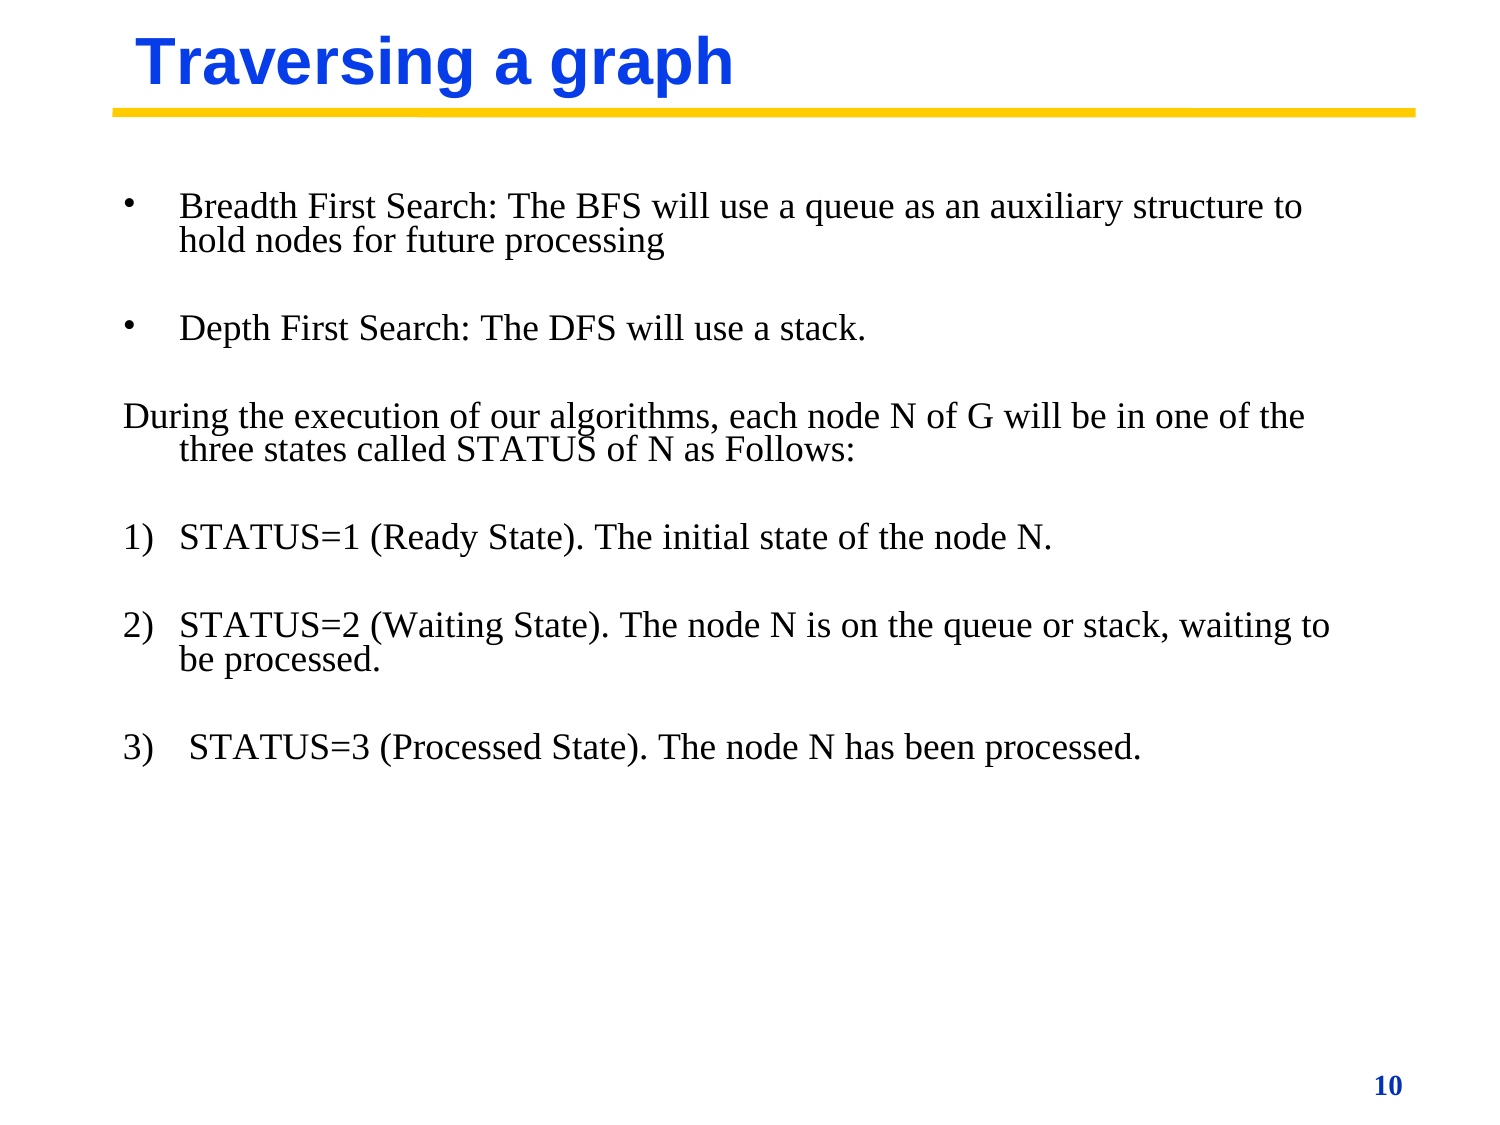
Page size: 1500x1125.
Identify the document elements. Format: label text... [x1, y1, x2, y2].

title Traversing a graph [124, 24, 844, 106]
list Breadth First Search: The BFS will use a queue as an auxiliary structure to hold nodes for future processing Depth First Search: The DFS will use a stack. During the execution of our algorithms, each node N of G will be in one of the three states called STATUS of N as Follows: STATUS=1 (Ready State). The initial state of the node N. STATUS=2 (Waiting State). The node N is on the queue or stack, waiting to be processed. STATUS=3 (Processed State). The node N has been processed. [112, 187, 1377, 1035]
